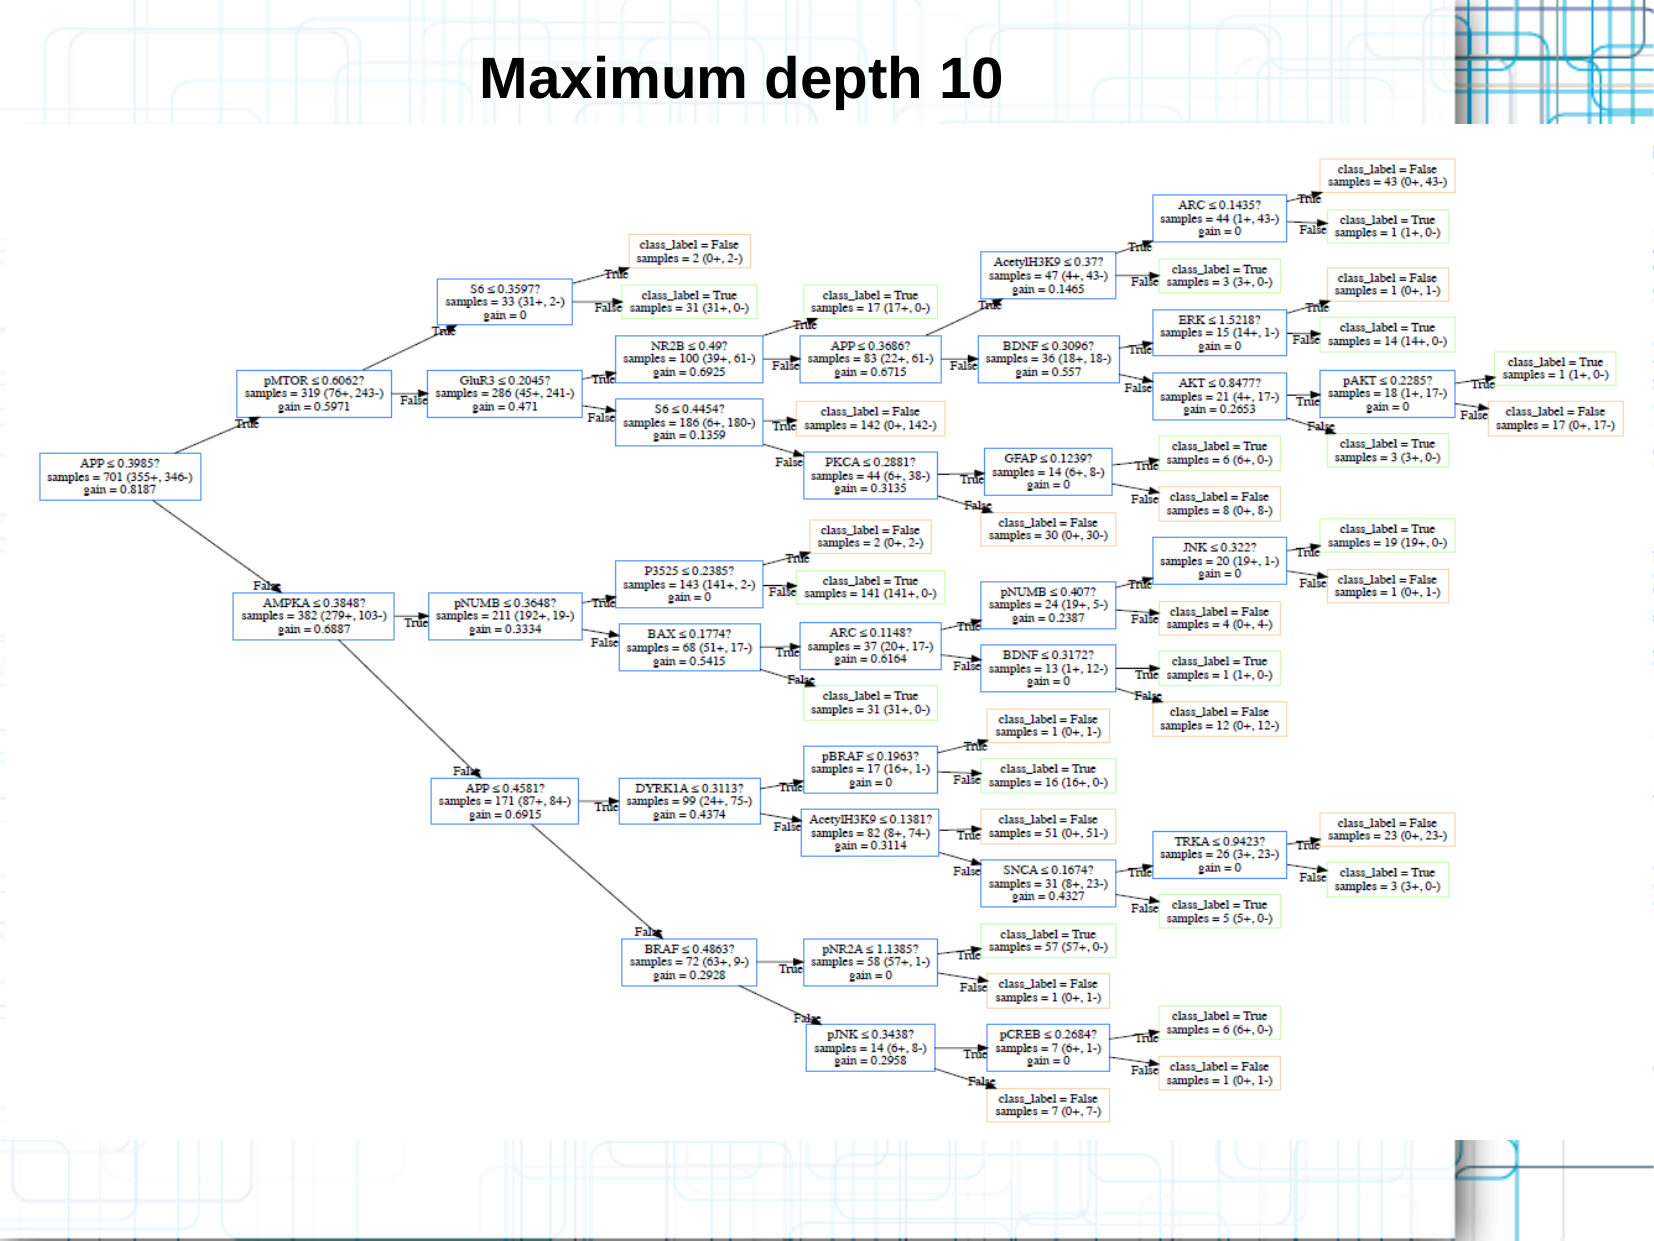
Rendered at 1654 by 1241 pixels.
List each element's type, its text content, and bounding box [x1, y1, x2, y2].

picture [0, 0, 1654, 1241]
text_box Maximum depth 10 [465, 38, 1020, 121]
